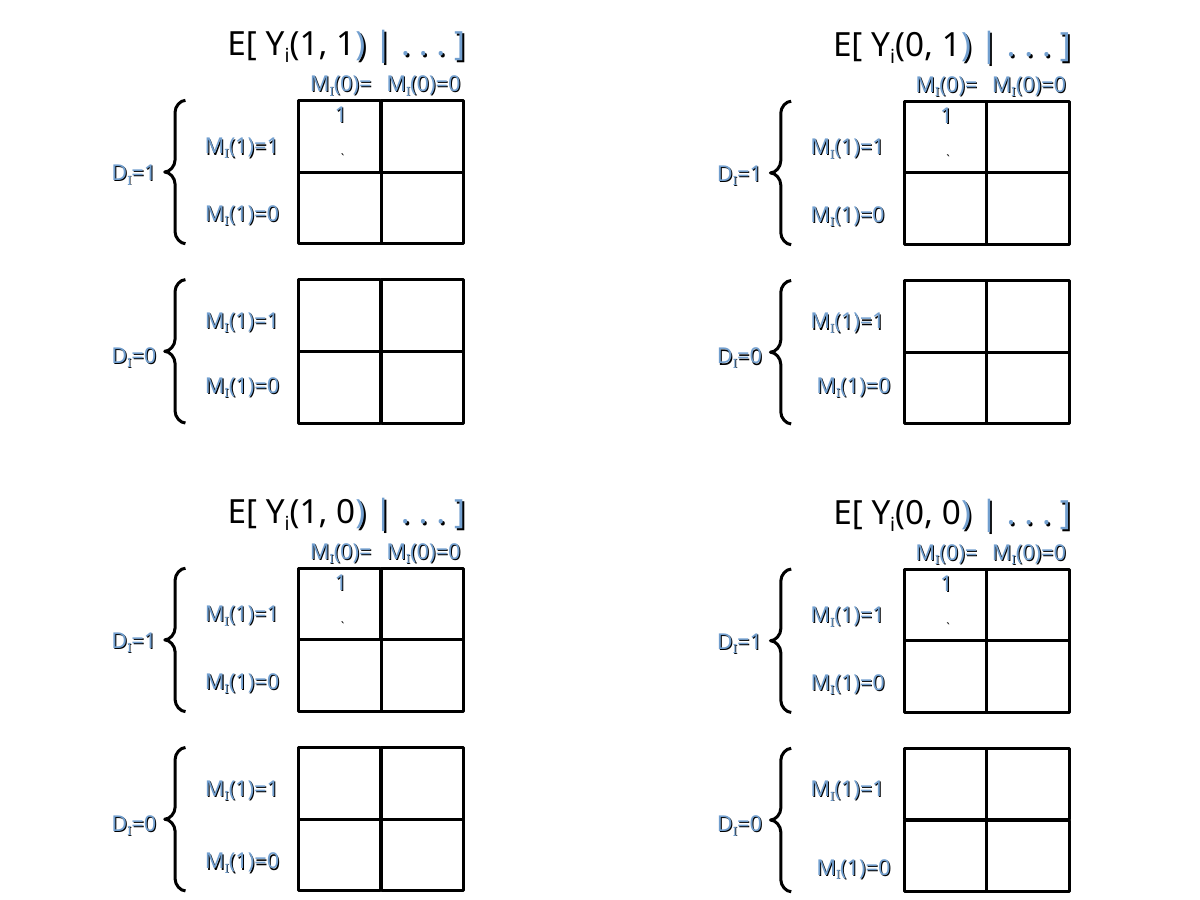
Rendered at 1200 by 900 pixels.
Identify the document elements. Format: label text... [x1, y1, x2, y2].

text_box Di=1 [92, 617, 173, 695]
text_box E[ Yi(1, 1) | . . . ] [166, 13, 527, 71]
text_box Di=0 [92, 800, 173, 874]
text_box E[ Yi(0, 0) | . . . ] [772, 481, 1132, 539]
text_box E[ Yi(1, 0) | . . . ] [166, 480, 527, 539]
text_box Mi(1)=1 [791, 592, 904, 659]
text_box Mi(0)=1 [292, 539, 366, 626]
text_box Mi(0)=0 [366, 539, 481, 626]
text_box Mi(0)=0 [972, 539, 1087, 627]
text_box Di=0 [698, 333, 779, 407]
text_box Mi(1)=1 [791, 766, 904, 863]
text_box Mi(1)=0 [185, 362, 299, 460]
text_box Mi(1)=0 [185, 658, 299, 756]
text_box Mi(1)=0 [796, 362, 911, 460]
text_box Di=1 [698, 618, 779, 695]
text_box Mi(1)=1 [791, 298, 904, 395]
text_box Mi(0)=1 [897, 72, 972, 159]
text_box Mi(1)=1 [186, 123, 298, 190]
text_box Di=1 [92, 149, 173, 227]
text_box Di=1 [698, 150, 779, 228]
text_box Mi(1)=0 [791, 659, 905, 756]
text_box Di=0 [698, 801, 779, 875]
text_box Mi(1)=0 [185, 838, 299, 900]
text_box Mi(1)=1 [791, 124, 904, 191]
text_box Mi(1)=1 [186, 765, 298, 838]
text_box Mi(0)=0 [972, 72, 1087, 159]
text_box Di=0 [92, 332, 173, 406]
text_box Mi(1)=1 [186, 297, 298, 362]
text_box Mi(0)=1 [292, 71, 366, 158]
text_box Mi(0)=1 [897, 539, 972, 627]
text_box Mi(1)=0 [791, 191, 905, 289]
text_box E[ Yi(0, 1) | . . . ] [772, 13, 1132, 72]
text_box Mi(1)=1 [186, 591, 298, 658]
text_box Mi(1)=0 [796, 844, 911, 900]
text_box Mi(0)=0 [366, 71, 481, 158]
text_box Mi(1)=0 [185, 190, 299, 288]
